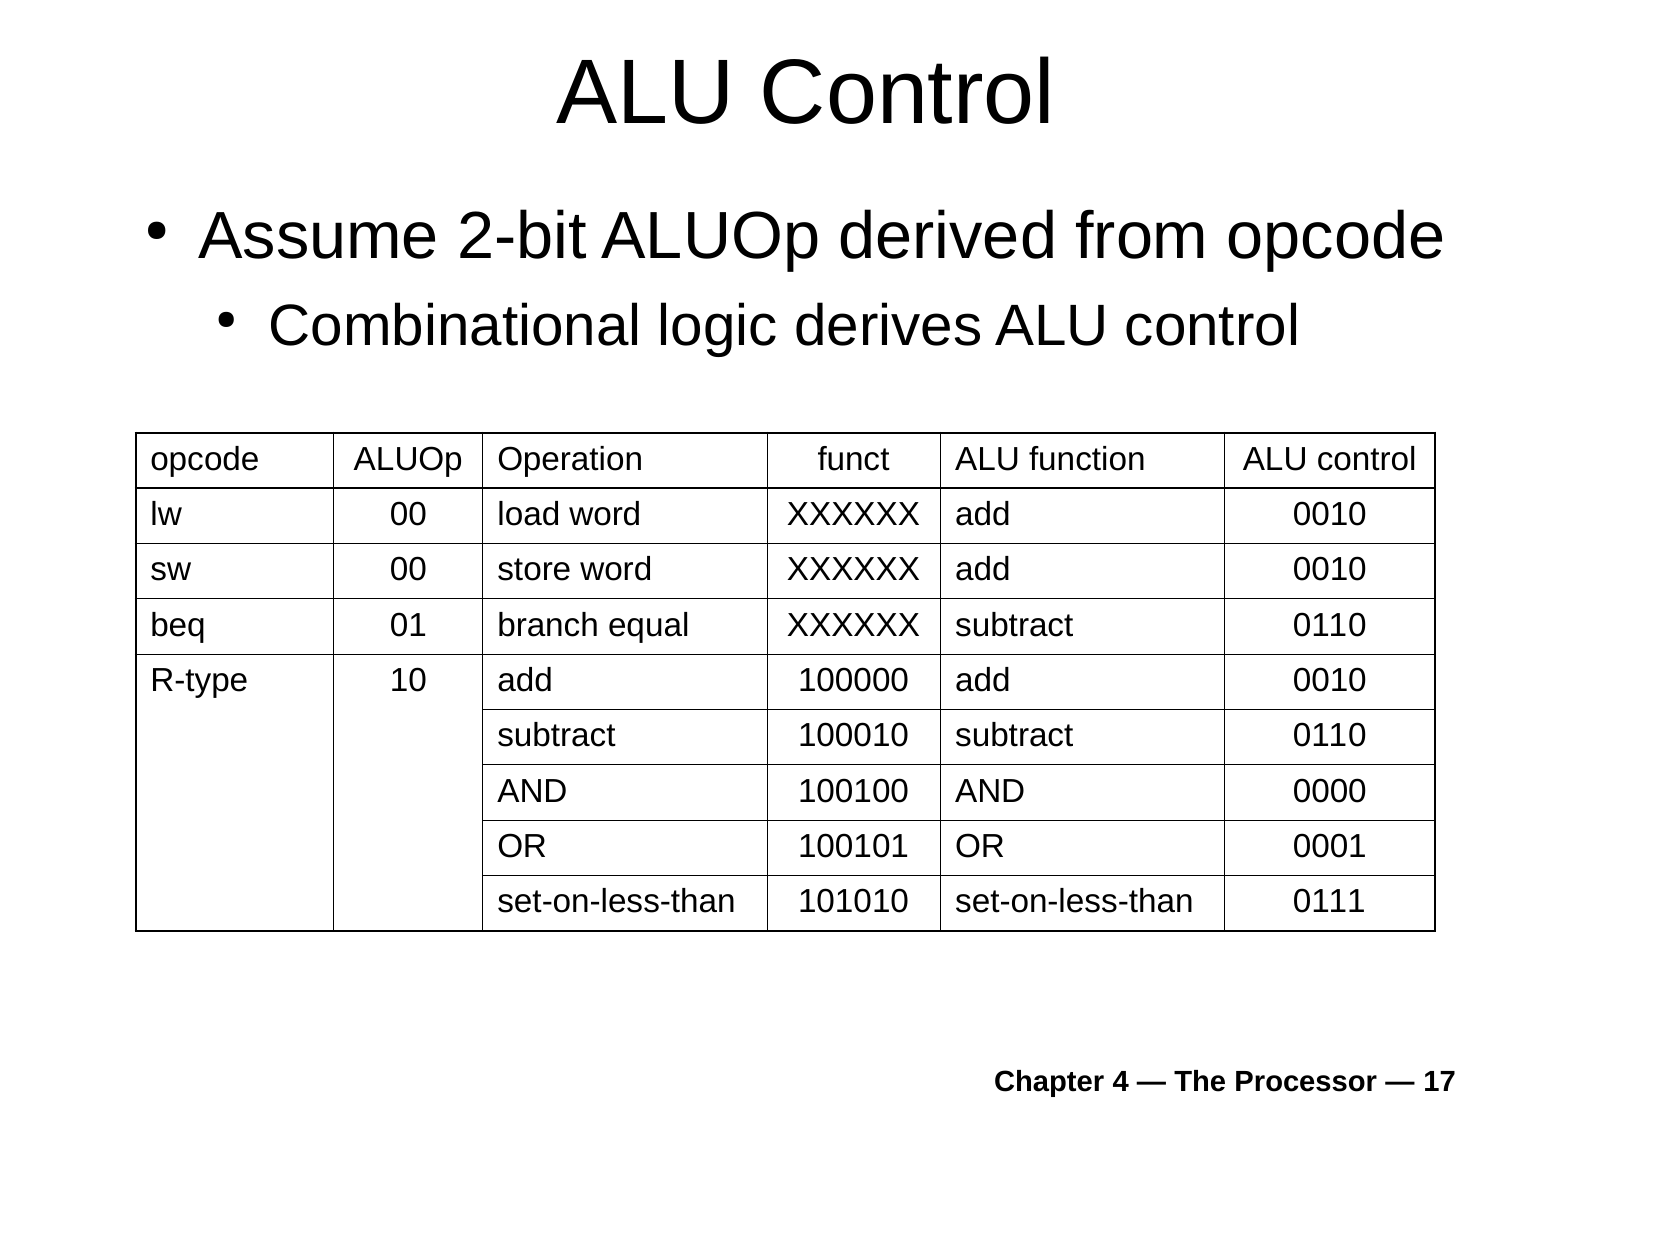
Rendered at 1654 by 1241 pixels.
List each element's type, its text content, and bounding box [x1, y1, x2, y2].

table_header ALU control [1225, 434, 1434, 487]
table_cell XXXXXX [768, 489, 940, 543]
table_cell sw [137, 544, 333, 598]
table_cell 0111 [1225, 876, 1434, 930]
table_cell store word [483, 544, 767, 598]
table_cell 00 [334, 489, 482, 543]
table_cell AND [941, 765, 1224, 820]
table_cell branch equal [483, 599, 767, 654]
table_cell 100101 [768, 821, 940, 875]
table_cell add [941, 655, 1224, 709]
table_header funct [768, 434, 940, 487]
table_cell 0001 [1225, 821, 1434, 875]
table_cell set-on-less-than [941, 876, 1224, 930]
table_cell add [941, 544, 1224, 598]
table_cell subtract [483, 710, 767, 764]
table_cell beq [137, 599, 333, 654]
table_header ALUOp [334, 434, 482, 487]
table_cell 0010 [1225, 655, 1434, 709]
table_cell add [941, 489, 1224, 543]
table_cell 00 [334, 544, 482, 598]
table_cell set-on-less-than [483, 876, 767, 930]
table_cell 0000 [1225, 765, 1434, 820]
table_header ALU function [941, 434, 1224, 487]
table_cell 01 [334, 599, 482, 654]
table_cell 100100 [768, 765, 940, 820]
table_header opcode [137, 434, 333, 487]
table_cell subtract [941, 599, 1224, 654]
table_cell 0010 [1225, 544, 1434, 598]
table_cell XXXXXX [768, 599, 940, 654]
table_cell AND [483, 765, 767, 820]
table_cell OR [941, 821, 1224, 875]
table_cell 101010 [768, 876, 940, 930]
table_cell lw [137, 489, 333, 543]
table_cell 0110 [1225, 599, 1434, 654]
list Assume 2-bit ALUOp derived from opcode Combinational logic derives ALU control [112, 184, 1469, 1024]
table_cell add [483, 655, 767, 709]
table_cell 100000 [768, 655, 940, 709]
table_cell subtract [941, 710, 1224, 764]
title ALU Control [112, 23, 1468, 149]
table_cell 0010 [1225, 489, 1434, 543]
table_cell R-type [137, 655, 333, 930]
table_cell 100010 [768, 710, 940, 764]
table_cell 0110 [1225, 710, 1434, 764]
table_cell XXXXXX [768, 544, 940, 598]
table_cell 10 [334, 655, 482, 930]
table_cell OR [483, 821, 767, 875]
text_box Chapter 4 — The Processor — <number> [277, 1046, 1471, 1106]
table_cell load word [483, 489, 767, 543]
table_header Operation [483, 434, 767, 487]
